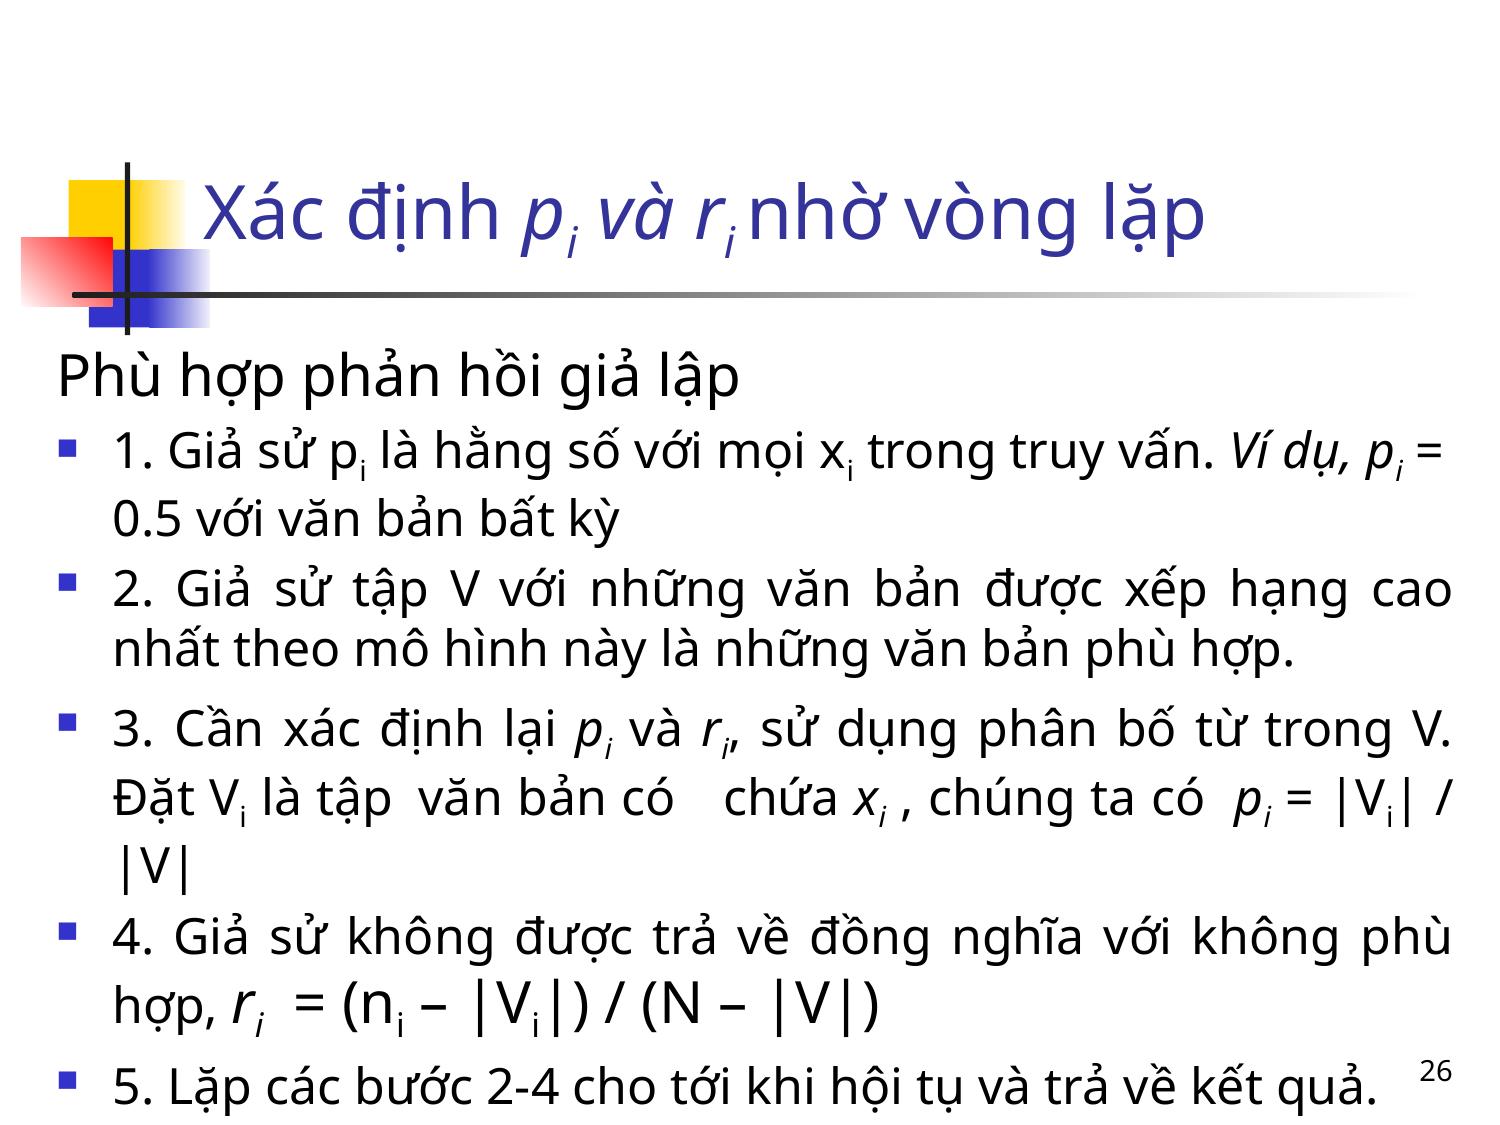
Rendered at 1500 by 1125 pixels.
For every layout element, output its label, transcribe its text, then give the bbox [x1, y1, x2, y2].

title Xác định pi và ri nhờ vòng lặp [188, 35, 1468, 275]
list Phù hợp phản hồi giả lập 1. Giả sử pi là hằng số với mọi xi trong truy vấn. Ví dụ, pi = 0.5 với văn bản bất kỳ 2. Giả sử tập V với những văn bản được xếp hạng cao nhất theo mô hình này là những văn bản phù hợp. 3. Cần xác định lại pi và ri, sử dụng phân bố từ trong V. Đặt Vi là tập văn bản có chứa xi , chúng ta có pi = |Vi| / |V| 4. Giả sử không được trả về đồng nghĩa với không phù hợp, ri = (ni – |Vi|) / (N – |V|) 5. Lặp các bước 2-4 cho tới khi hội tụ và trả về kết quả. [41, 331, 1469, 1063]
slide_number <number> [1155, 1024, 1468, 1100]
